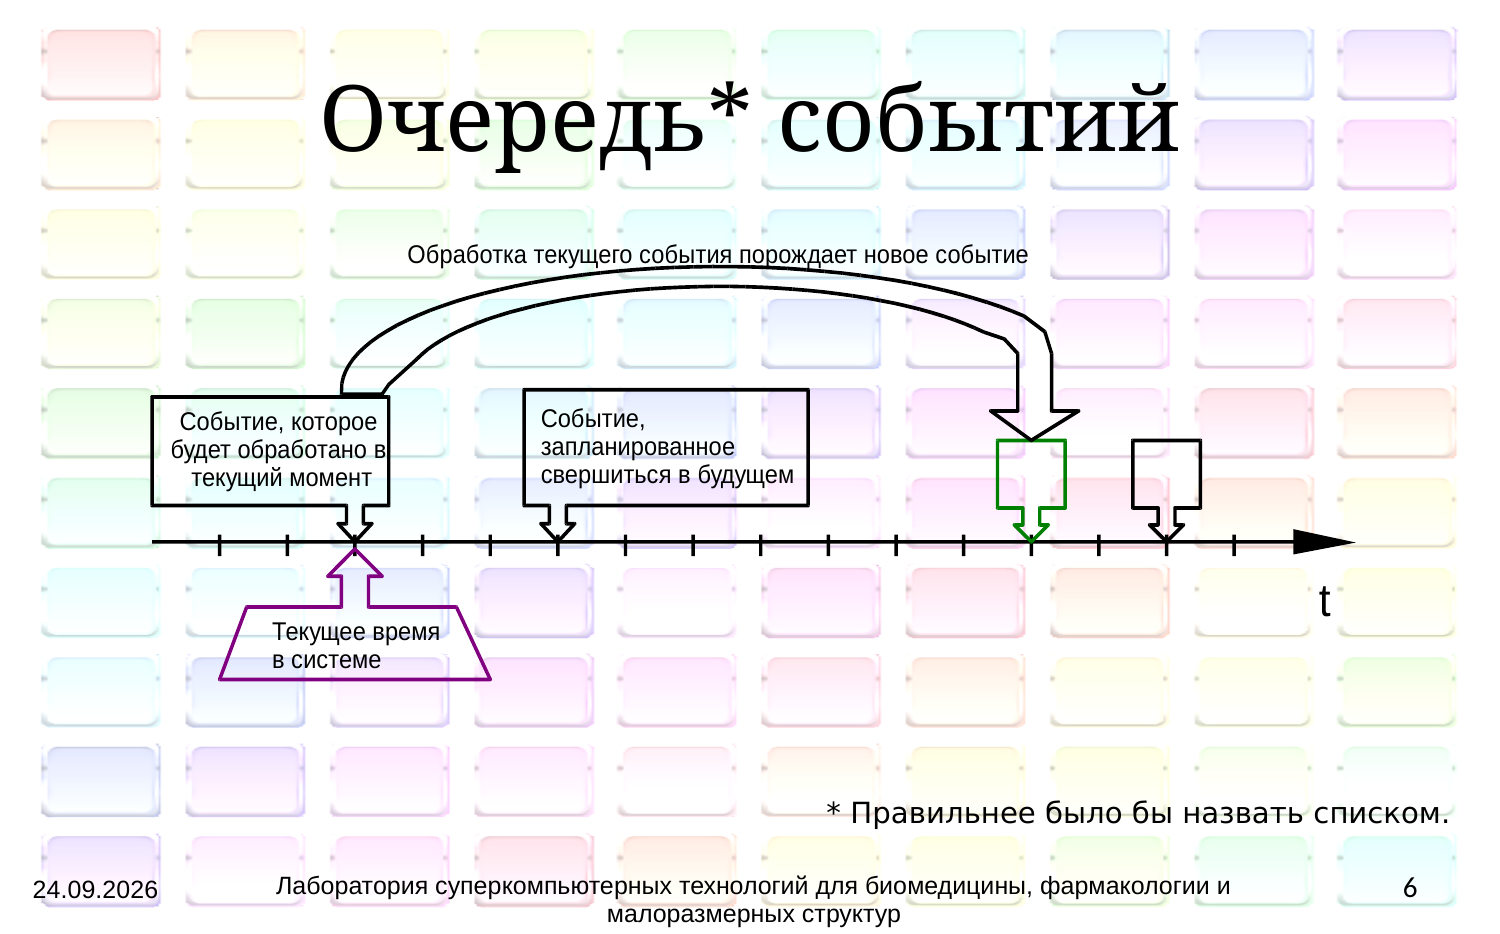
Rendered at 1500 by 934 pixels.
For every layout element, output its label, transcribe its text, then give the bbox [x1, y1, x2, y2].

text_box 25.10.2012 [17, 868, 184, 918]
text_box Лаборатория суперкомпьютерных технологий для биомедицины, фармакологии и малоразмерных структур [171, 864, 1338, 915]
title Очередь* событий [75, 37, 1426, 193]
text_box * Правильнее было бы назвать списком. [811, 787, 1473, 838]
picture [150, 230, 1359, 691]
text_box [1387, 868, 1473, 918]
